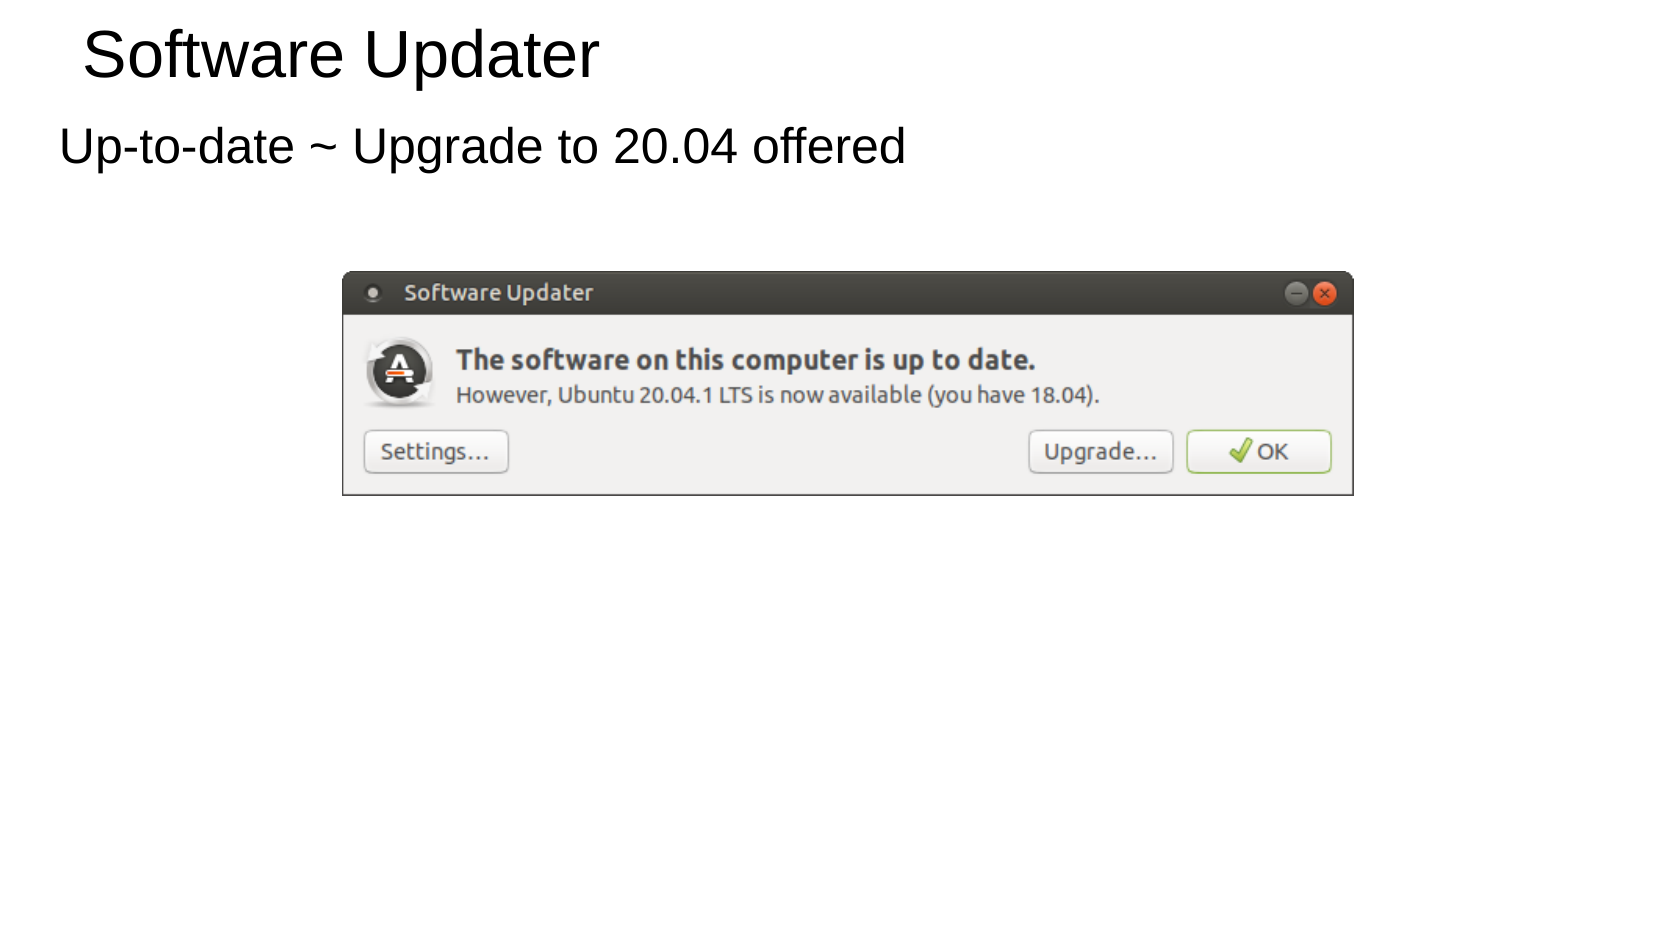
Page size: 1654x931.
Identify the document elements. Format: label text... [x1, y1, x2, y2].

title Software Updater [82, 16, 1571, 92]
subtitle Up-to-date ~ Upgrade to 20.04 offered [59, 91, 1548, 201]
picture [342, 271, 1354, 496]
